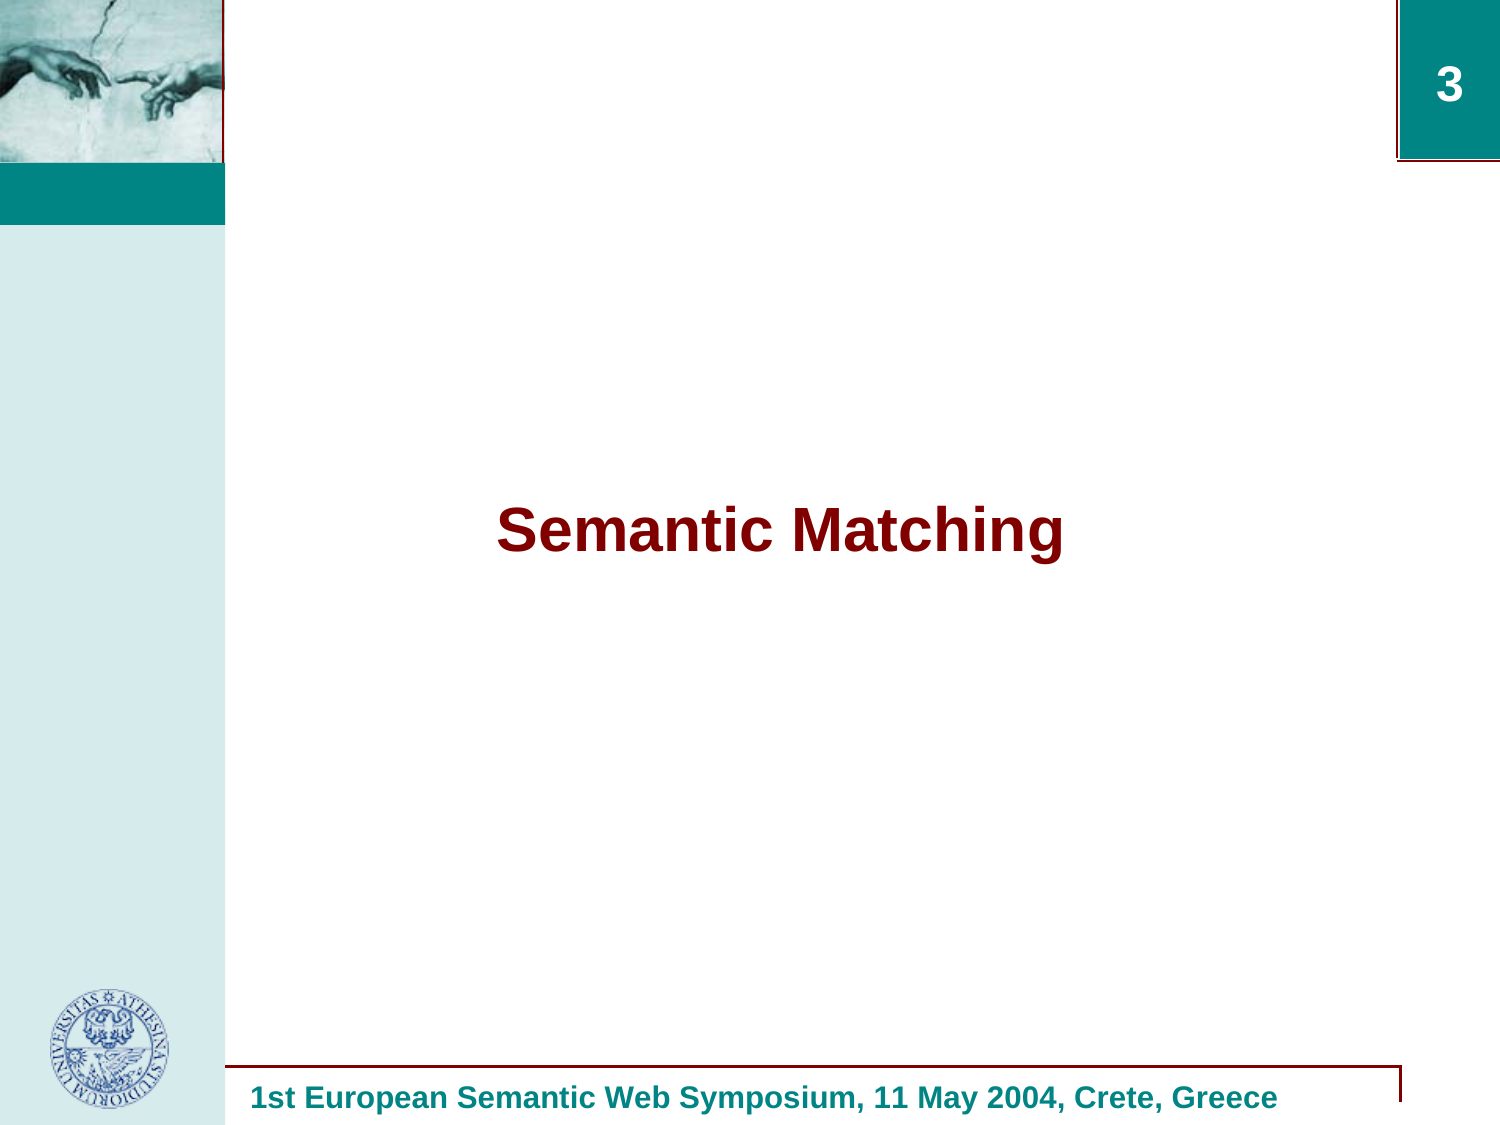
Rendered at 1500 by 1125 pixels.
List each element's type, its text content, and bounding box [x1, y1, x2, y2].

picture [50, 989, 169, 1109]
list Semantic Matching [145, 487, 1417, 669]
picture [0, 0, 222, 162]
